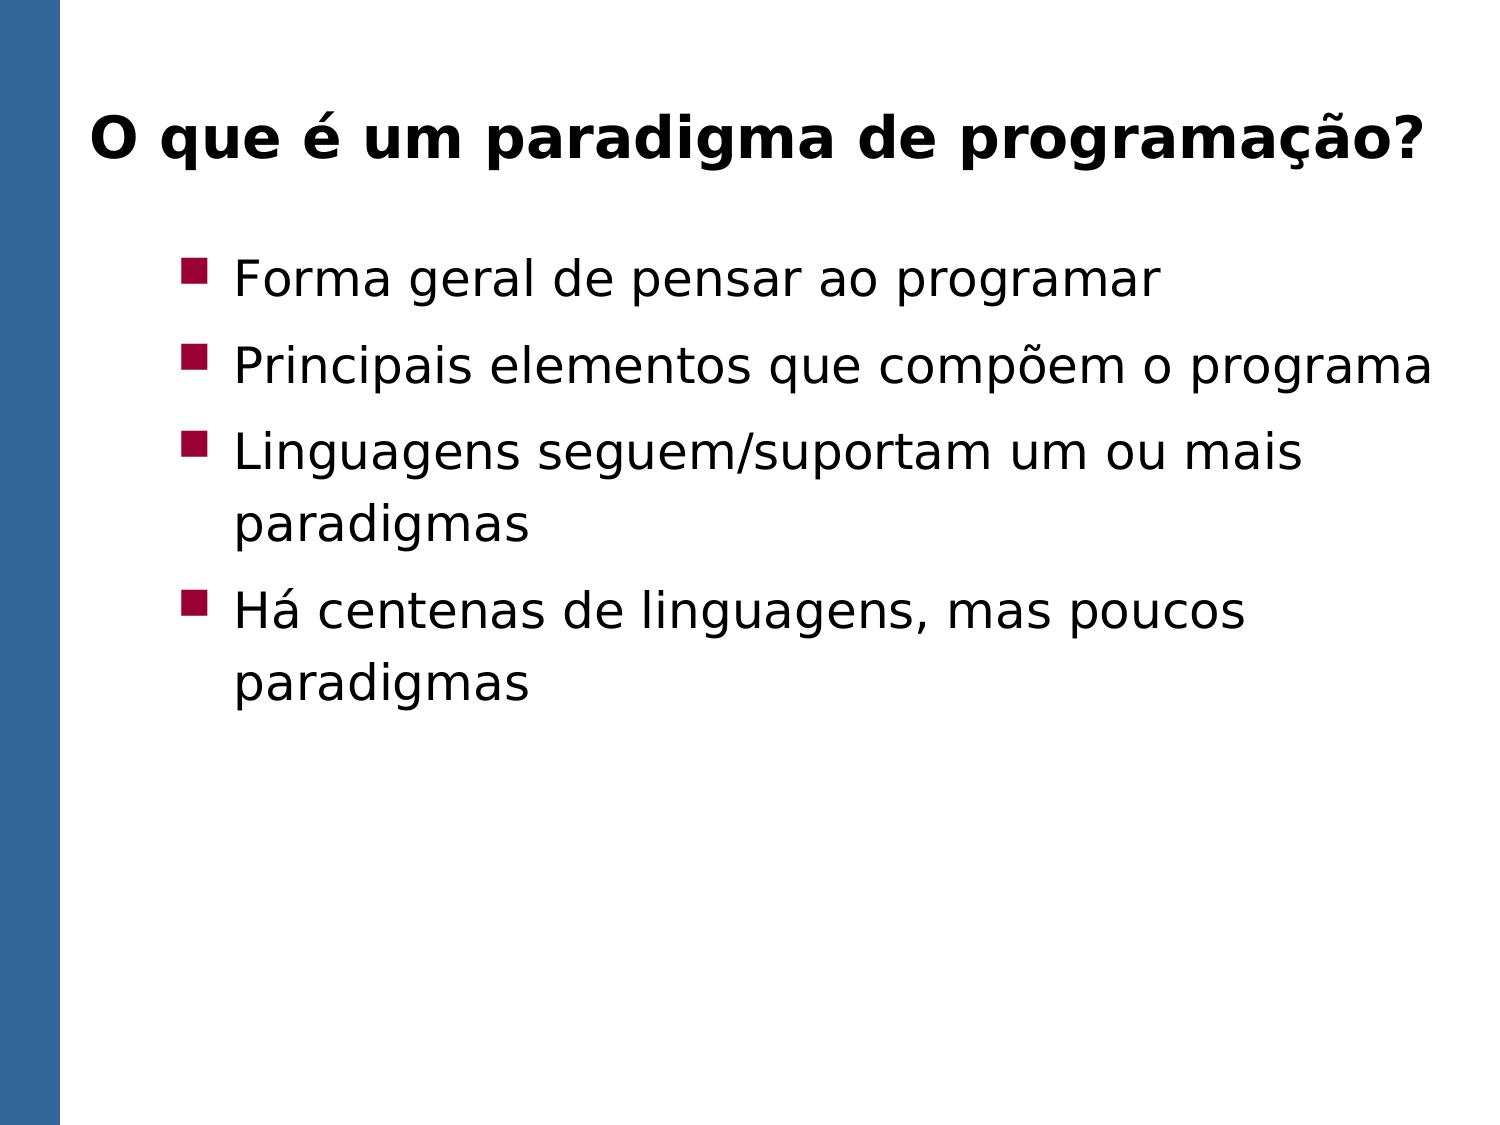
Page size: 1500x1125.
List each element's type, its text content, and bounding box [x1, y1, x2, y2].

title O que é um paradigma de programação? [75, 38, 1447, 233]
list Forma geral de pensar ao programar Principais elementos que compõem o programa Linguagens seguem/suportam um ou mais paradigmas Há centenas de linguagens, mas poucos paradigmas [162, 227, 1451, 1024]
